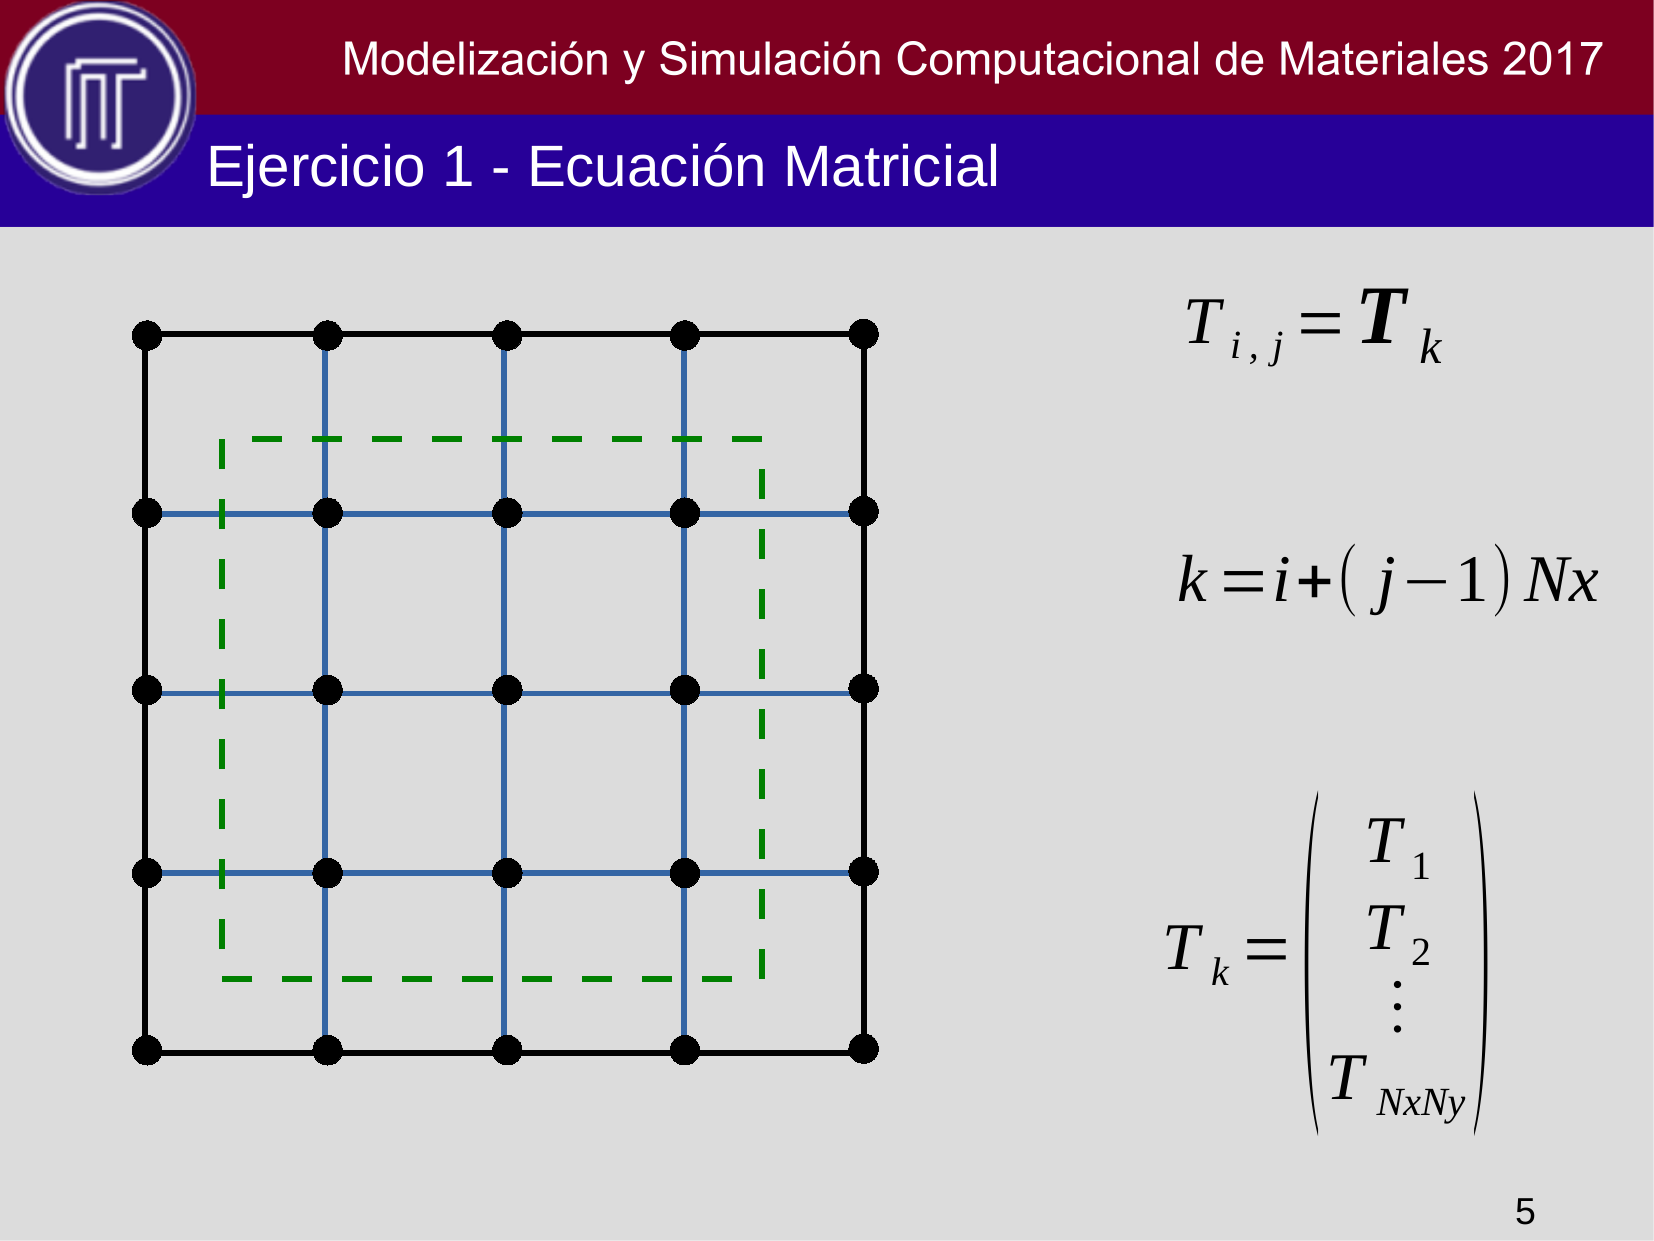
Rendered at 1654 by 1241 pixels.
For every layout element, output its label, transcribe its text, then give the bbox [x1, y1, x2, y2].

text_box [670, 1035, 700, 1065]
text_box [132, 1035, 162, 1066]
text_box [312, 320, 343, 351]
text_box [132, 320, 162, 351]
text_box [132, 858, 162, 888]
text_box [312, 675, 343, 705]
text_box [670, 858, 700, 888]
chart [1170, 540, 1608, 620]
text_box [492, 1035, 523, 1065]
chart [1156, 787, 1501, 1141]
chart [1176, 270, 1452, 375]
text_box [848, 496, 879, 526]
text_box [132, 497, 162, 528]
text_box [848, 673, 879, 704]
text_box [312, 1035, 343, 1066]
text_box [492, 320, 523, 351]
text_box 20 [1500, 1182, 1654, 1241]
text_box [492, 675, 523, 705]
text_box [492, 497, 523, 528]
text_box [670, 675, 700, 705]
text_box [670, 320, 700, 351]
text_box [132, 675, 162, 705]
text_box [670, 497, 700, 528]
text_box [848, 1033, 879, 1064]
text_box [848, 319, 879, 349]
text_box Ejercicio 1 - Ecuación Matricial [191, 126, 1392, 207]
picture [0, 0, 1654, 1241]
text_box [312, 858, 343, 888]
text_box [848, 856, 879, 887]
text_box [312, 497, 343, 528]
text_box [492, 858, 523, 888]
